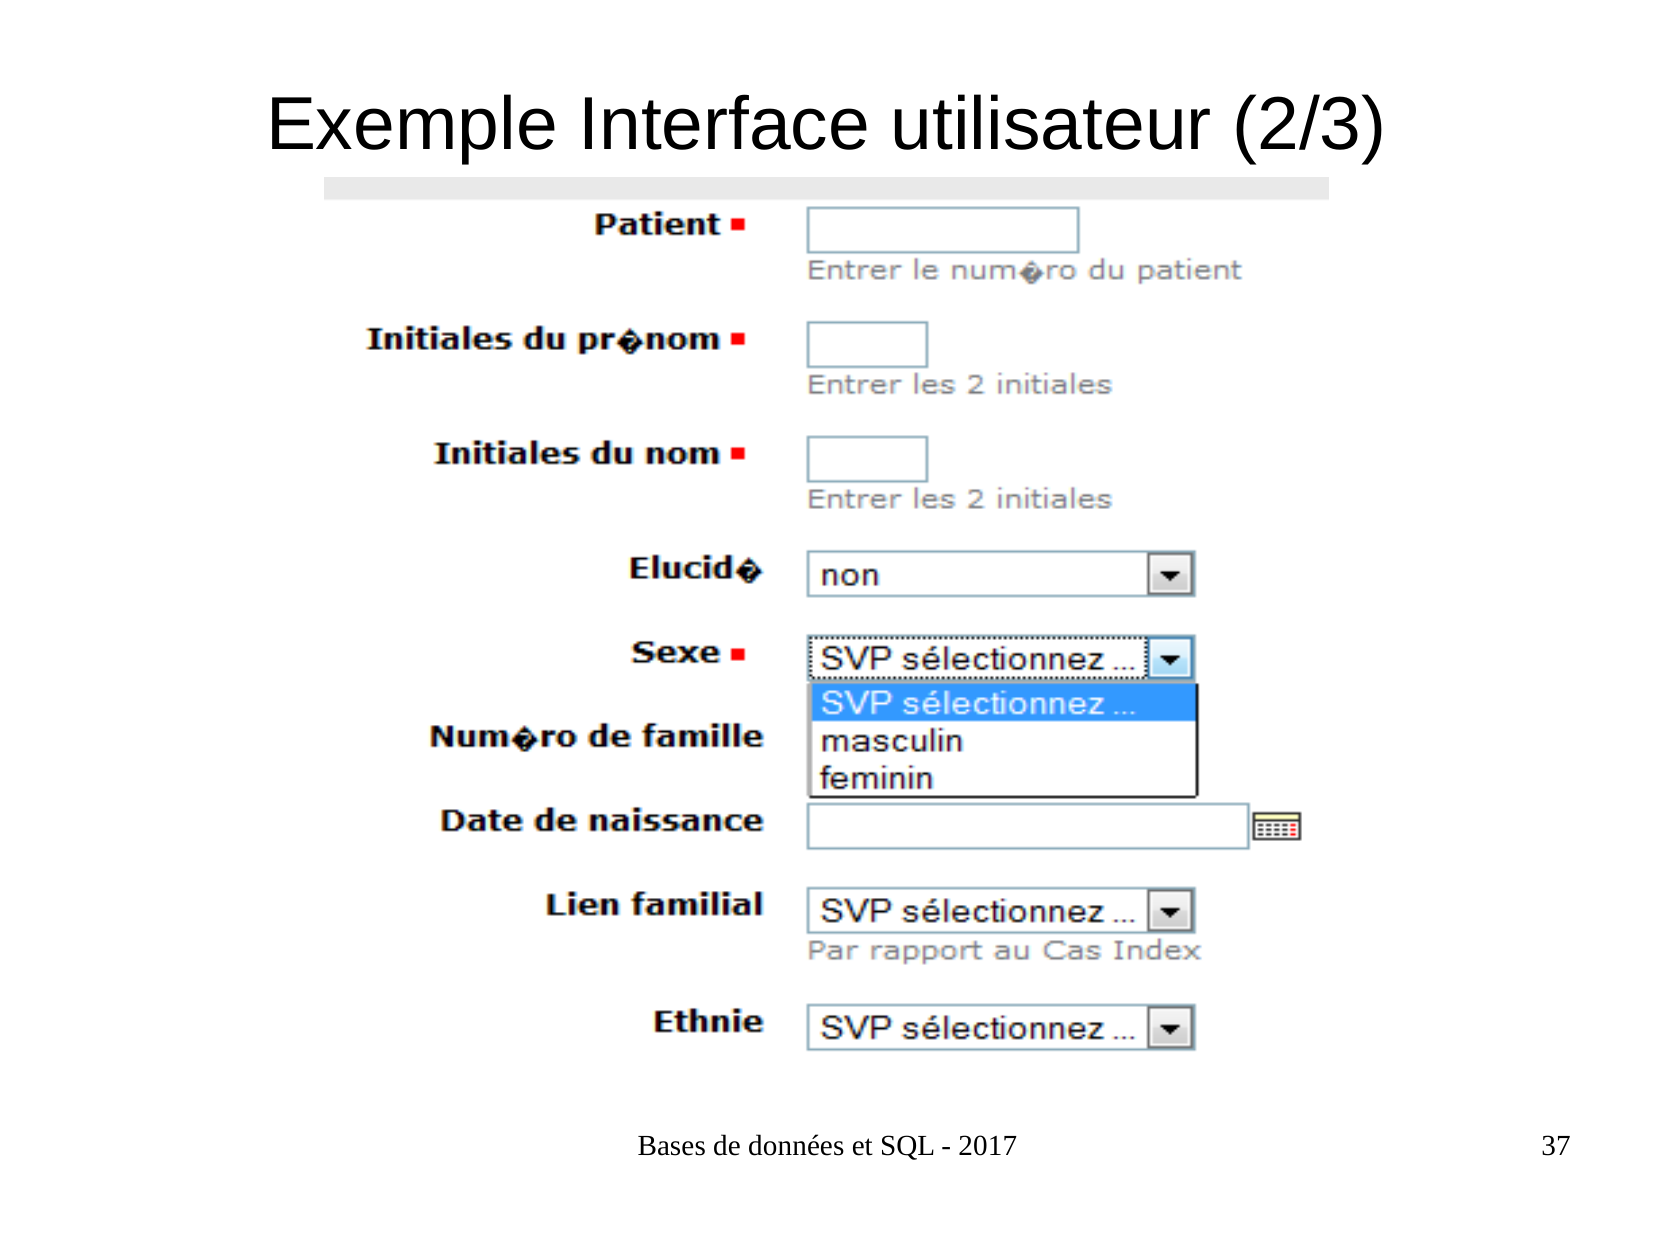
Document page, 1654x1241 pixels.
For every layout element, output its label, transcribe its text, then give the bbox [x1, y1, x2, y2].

title Exemple Interface utilisateur (2/3) [82, 27, 1571, 220]
picture [324, 220, 1329, 1063]
